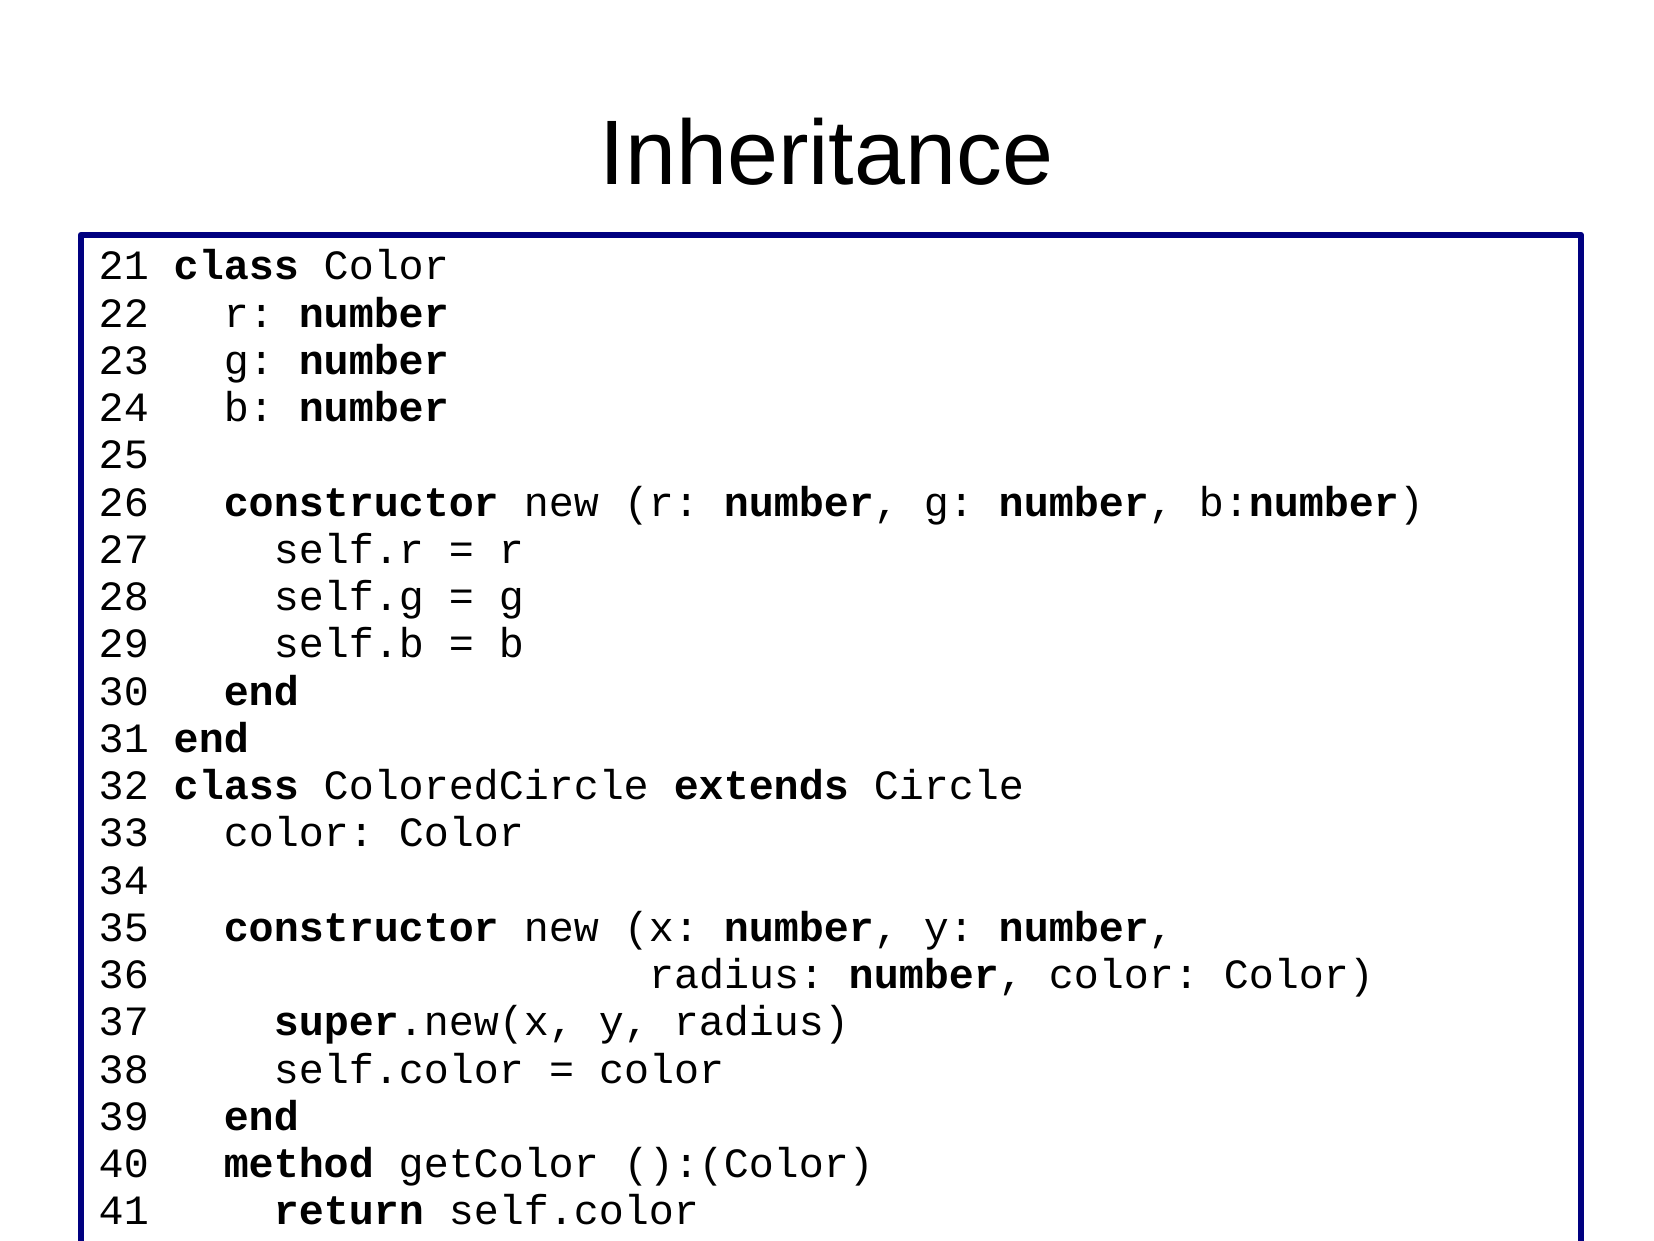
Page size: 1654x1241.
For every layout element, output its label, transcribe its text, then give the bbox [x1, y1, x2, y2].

text_box 21 class Color 22 r: number 23 g: number 24 b: number 25 26 constructor new (r: number, g: number, b:number) 27 self.r = r 28 self.g = g 29 self.b = b 30 end 31 end 32 class ColoredCircle extends Circle 33 color: Color 34 35 constructor new (x: number, y: number, 36 radius: number, color: Color) 37 super.new(x, y, radius) 38 self.color = color 39 end 40 method getColor ():(Color) 41 return self.color 42 end 43 end [80, 234, 1581, 1216]
title Inheritance [82, 49, 1571, 232]
